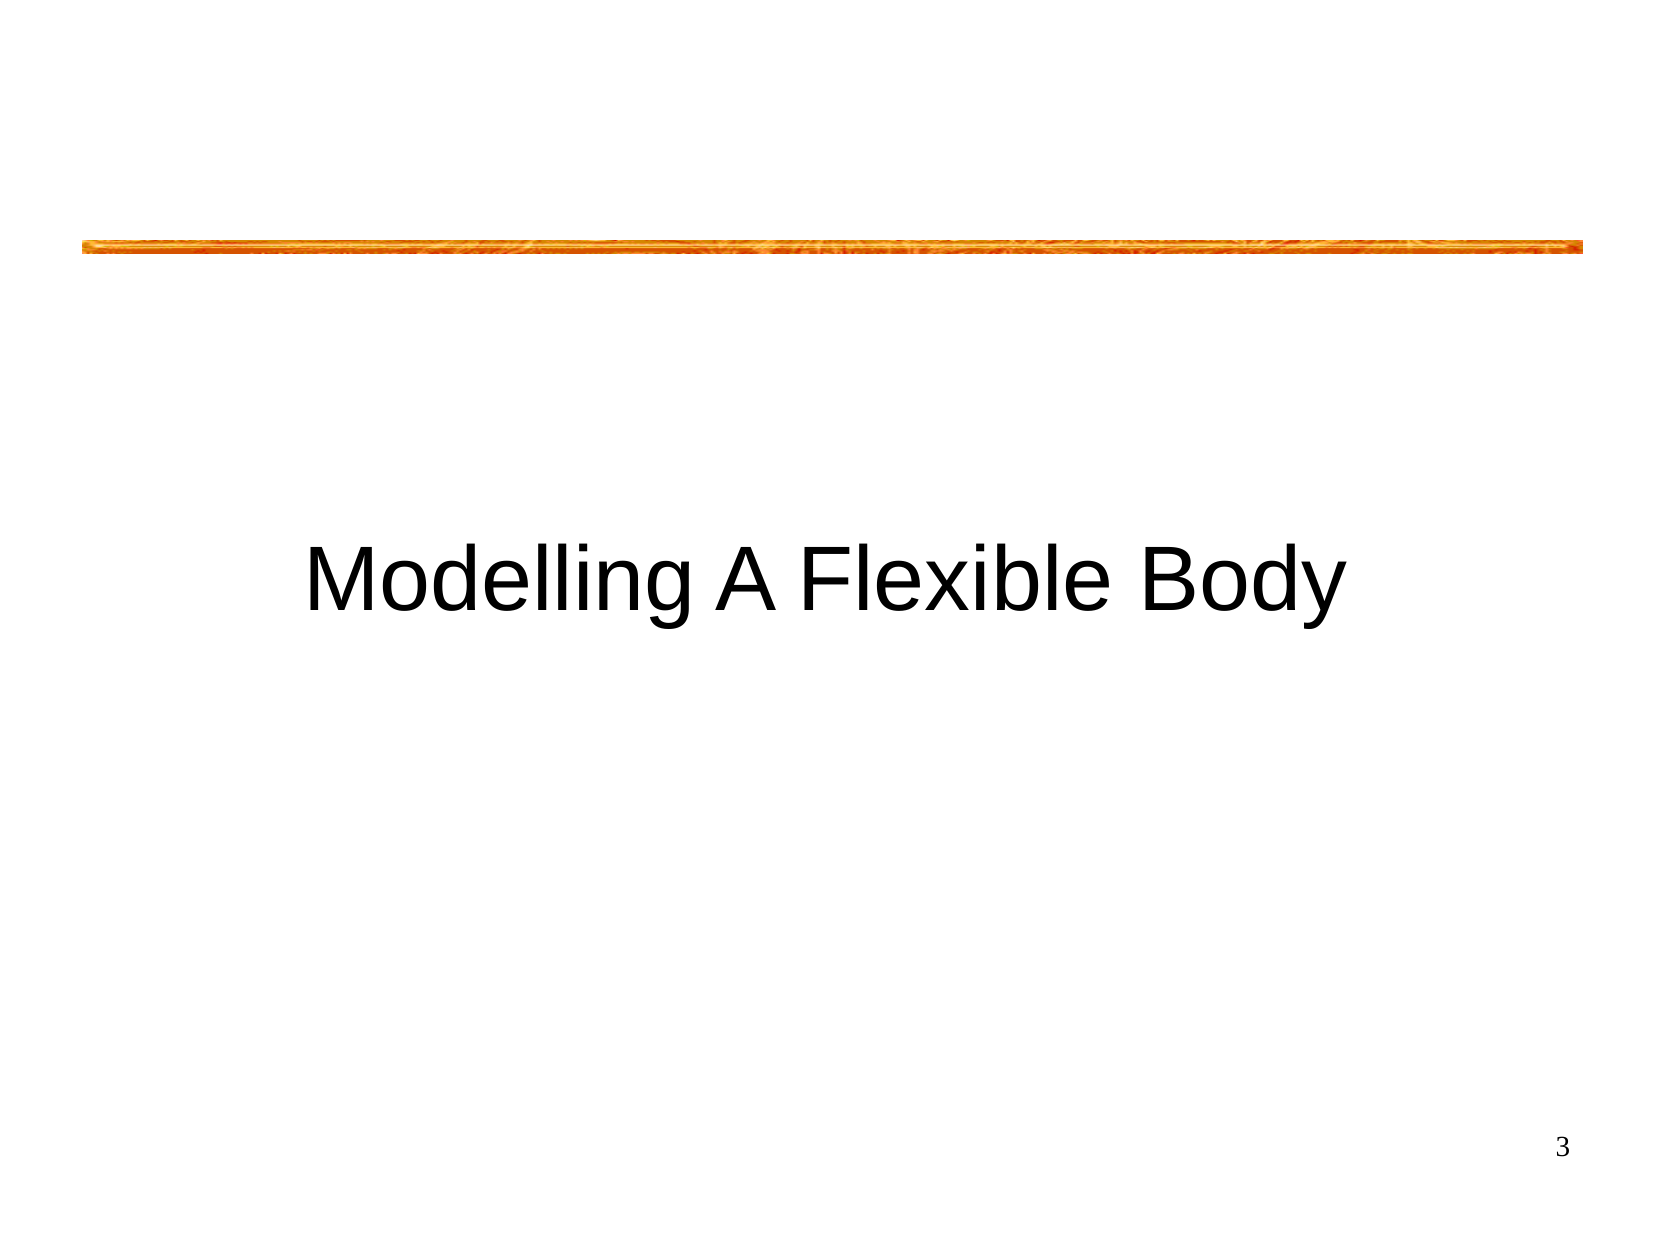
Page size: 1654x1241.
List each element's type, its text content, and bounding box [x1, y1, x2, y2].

subtitle Modelling A Flexible Body [82, 49, 1571, 1109]
picture [1571, 240, 1583, 254]
